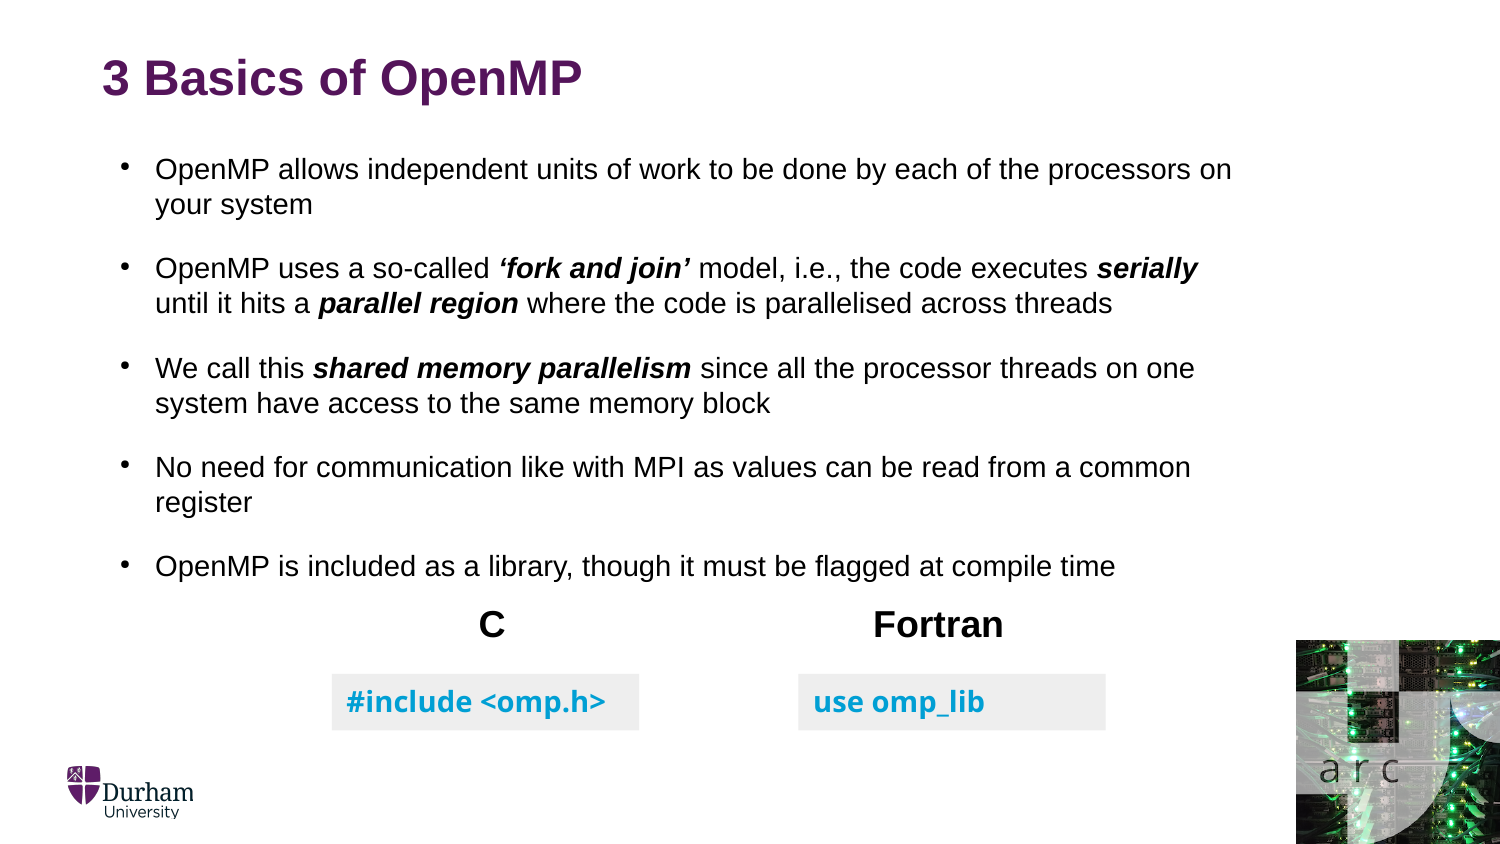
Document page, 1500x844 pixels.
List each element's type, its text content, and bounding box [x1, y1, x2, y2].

picture [1296, 640, 1500, 844]
list OpenMP allows independent units of work to be done by each of the processors on your system OpenMP uses a so-called ‘fork and join’ model, i.e., the code executes serially until it hits a parallel region where the code is parallelised across threads We call this shared memory parallelism since all the processor threads on one system have access to the same memory block No need for communication like with MPI as values can be read from a common register OpenMP is included as a library, though it must be flagged at compile time [101, 150, 1257, 488]
title 3 Basics of OpenMP [101, 45, 1399, 187]
text_box #include <omp.h> [331, 673, 640, 731]
picture [67, 766, 193, 819]
text_box use omp_lib [798, 673, 1106, 731]
text_box Fortran [845, 595, 1033, 673]
text_box C [437, 595, 547, 664]
